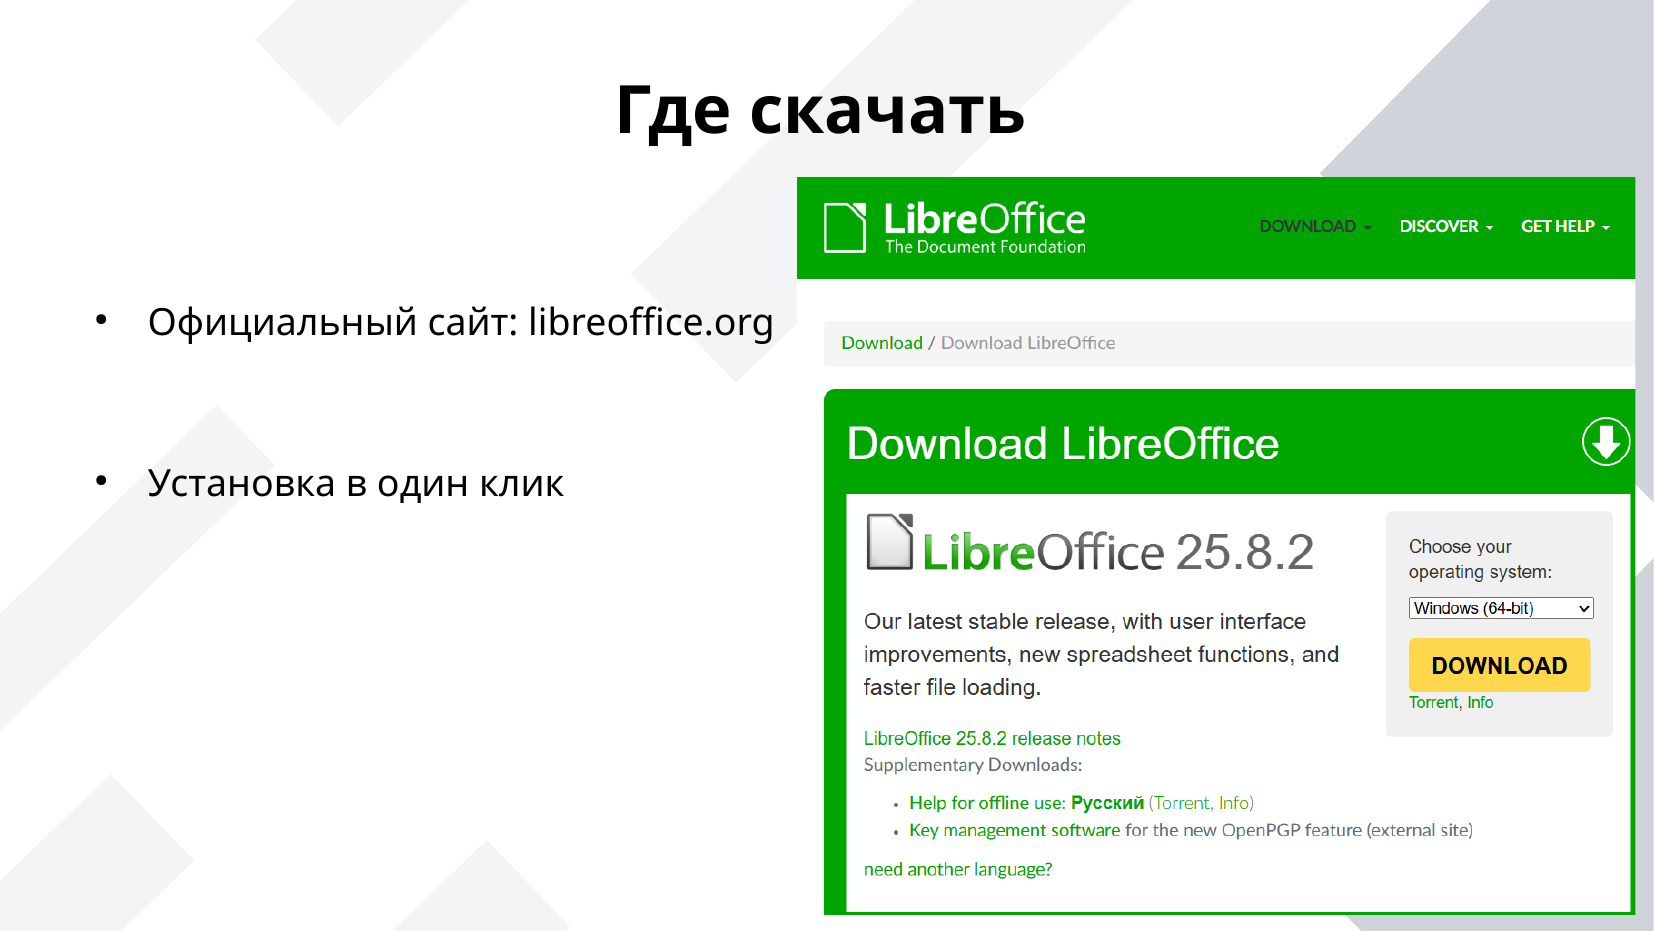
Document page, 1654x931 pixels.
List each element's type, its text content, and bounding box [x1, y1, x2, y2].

title Где скачать [76, 29, 1565, 185]
list Официальный сайт: libreoffice.org Установка в один клик [76, 295, 797, 562]
picture [797, 177, 1636, 915]
